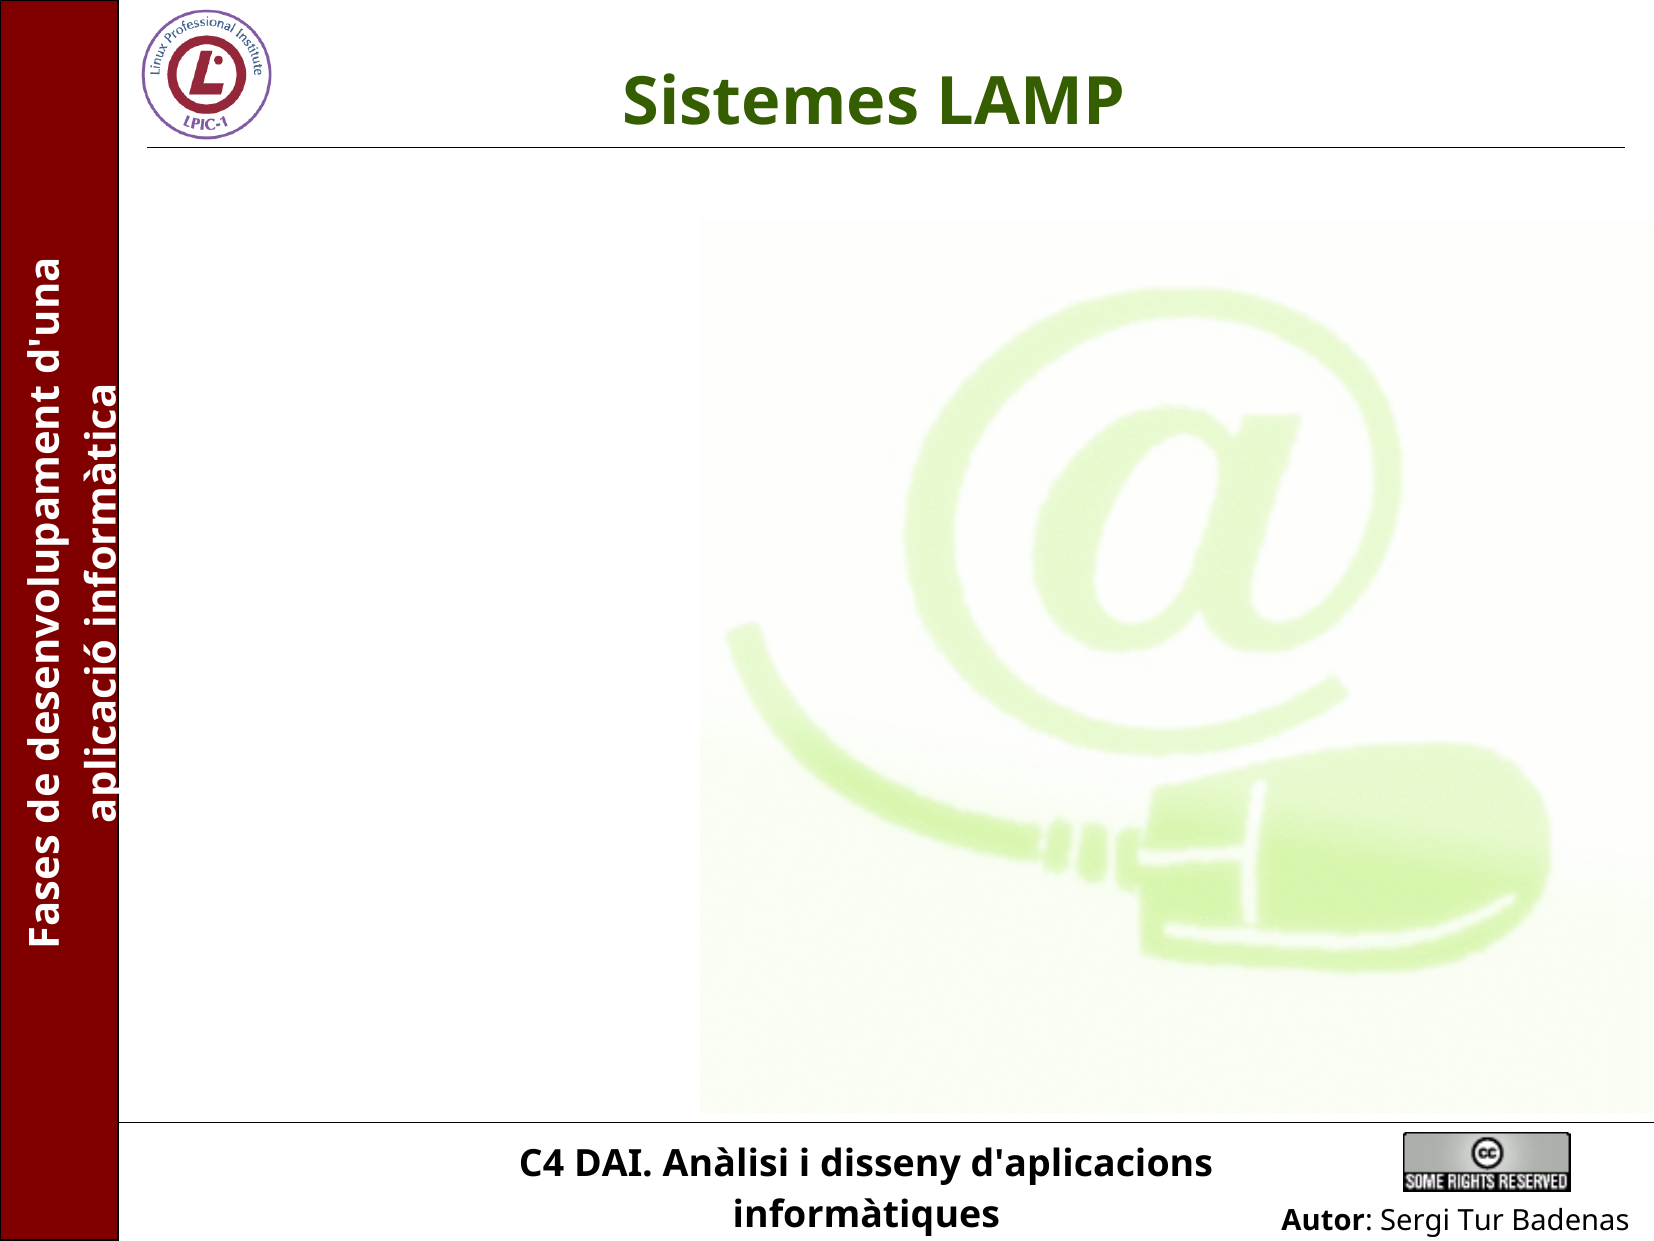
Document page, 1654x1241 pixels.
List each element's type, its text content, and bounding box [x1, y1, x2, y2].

title Sistemes LAMP [129, 55, 1619, 142]
picture [1403, 1132, 1571, 1192]
picture [700, 217, 1654, 1113]
picture [135, 5, 277, 55]
